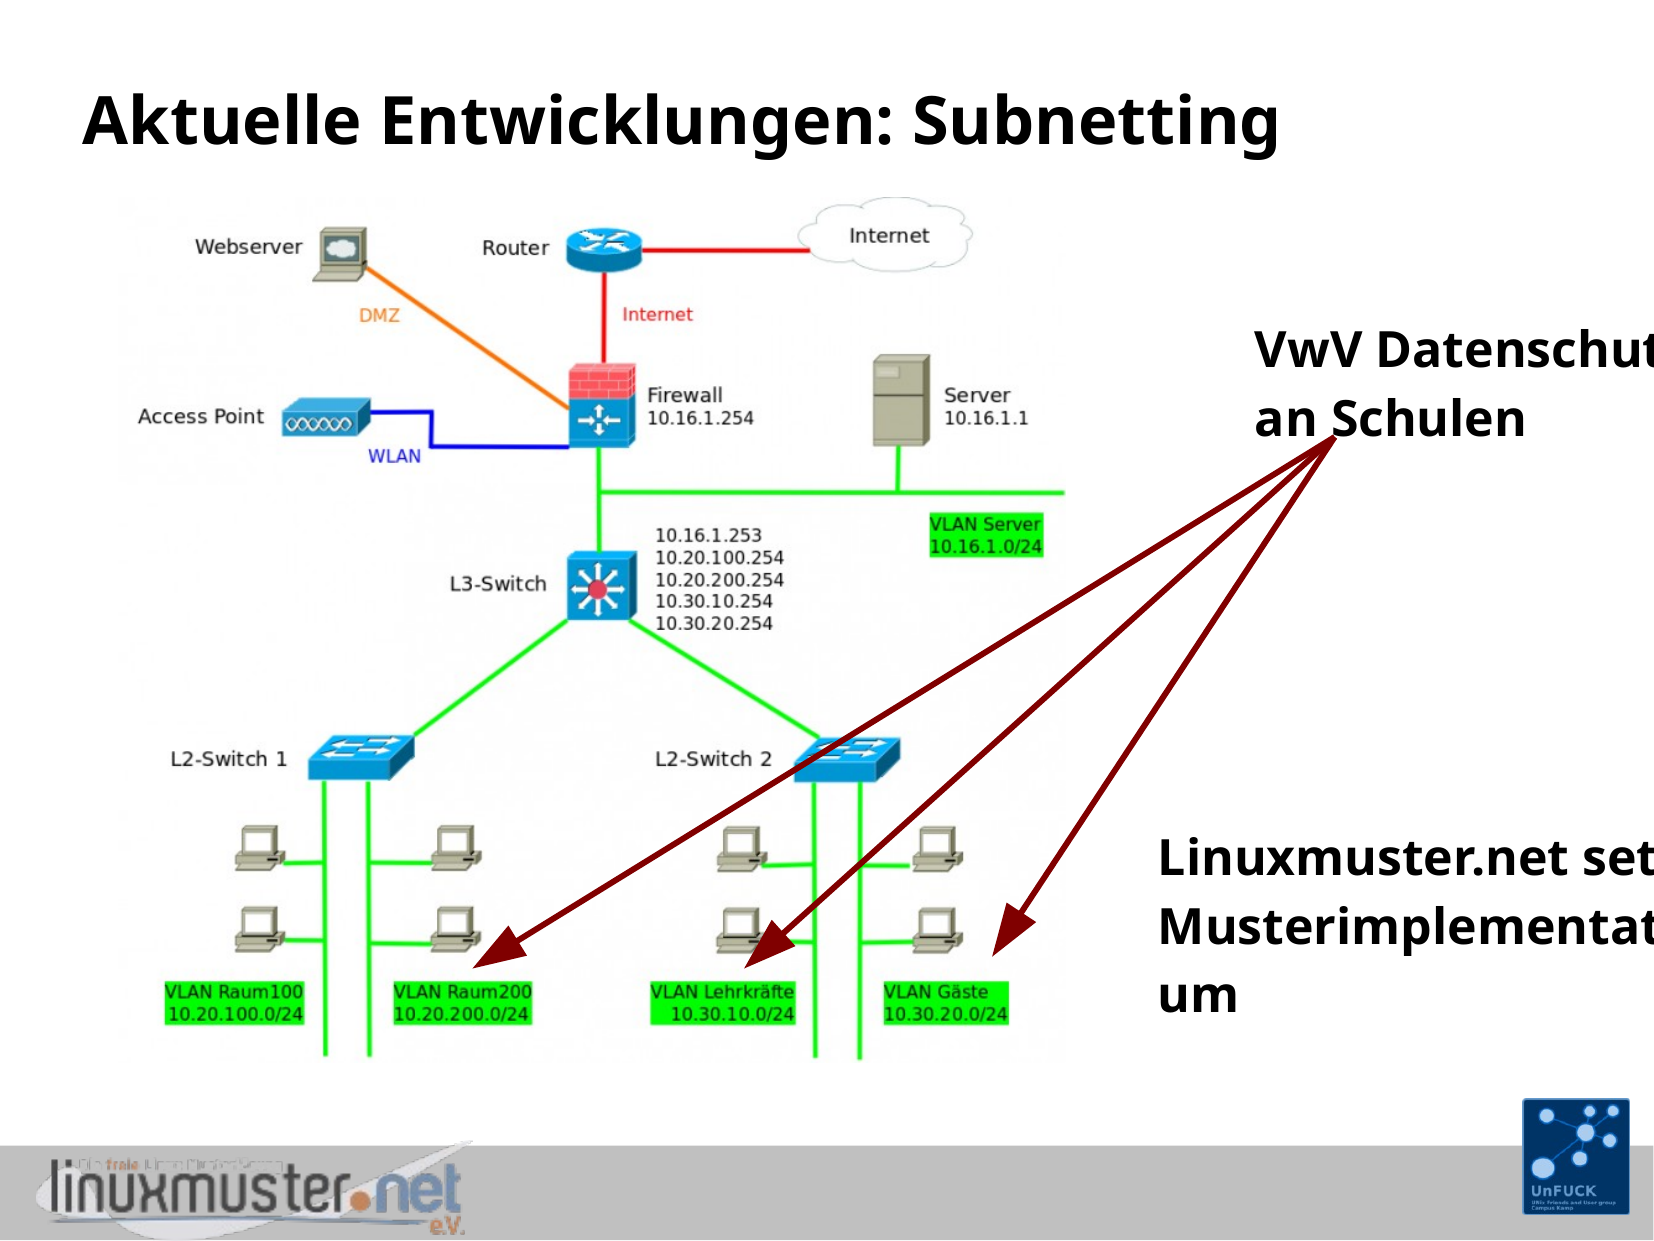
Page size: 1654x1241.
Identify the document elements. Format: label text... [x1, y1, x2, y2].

picture [1522, 1098, 1630, 1215]
text_box VwV Datenschutz an Schulen [1240, 307, 1628, 435]
picture [118, 197, 1066, 1063]
picture [818, 743, 829, 750]
title Aktuelle Entwicklungen: Subnetting [82, 49, 1571, 189]
text_box Linuxmuster.net setzt Musterimplementation um [1143, 814, 1642, 999]
picture [36, 1140, 473, 1241]
